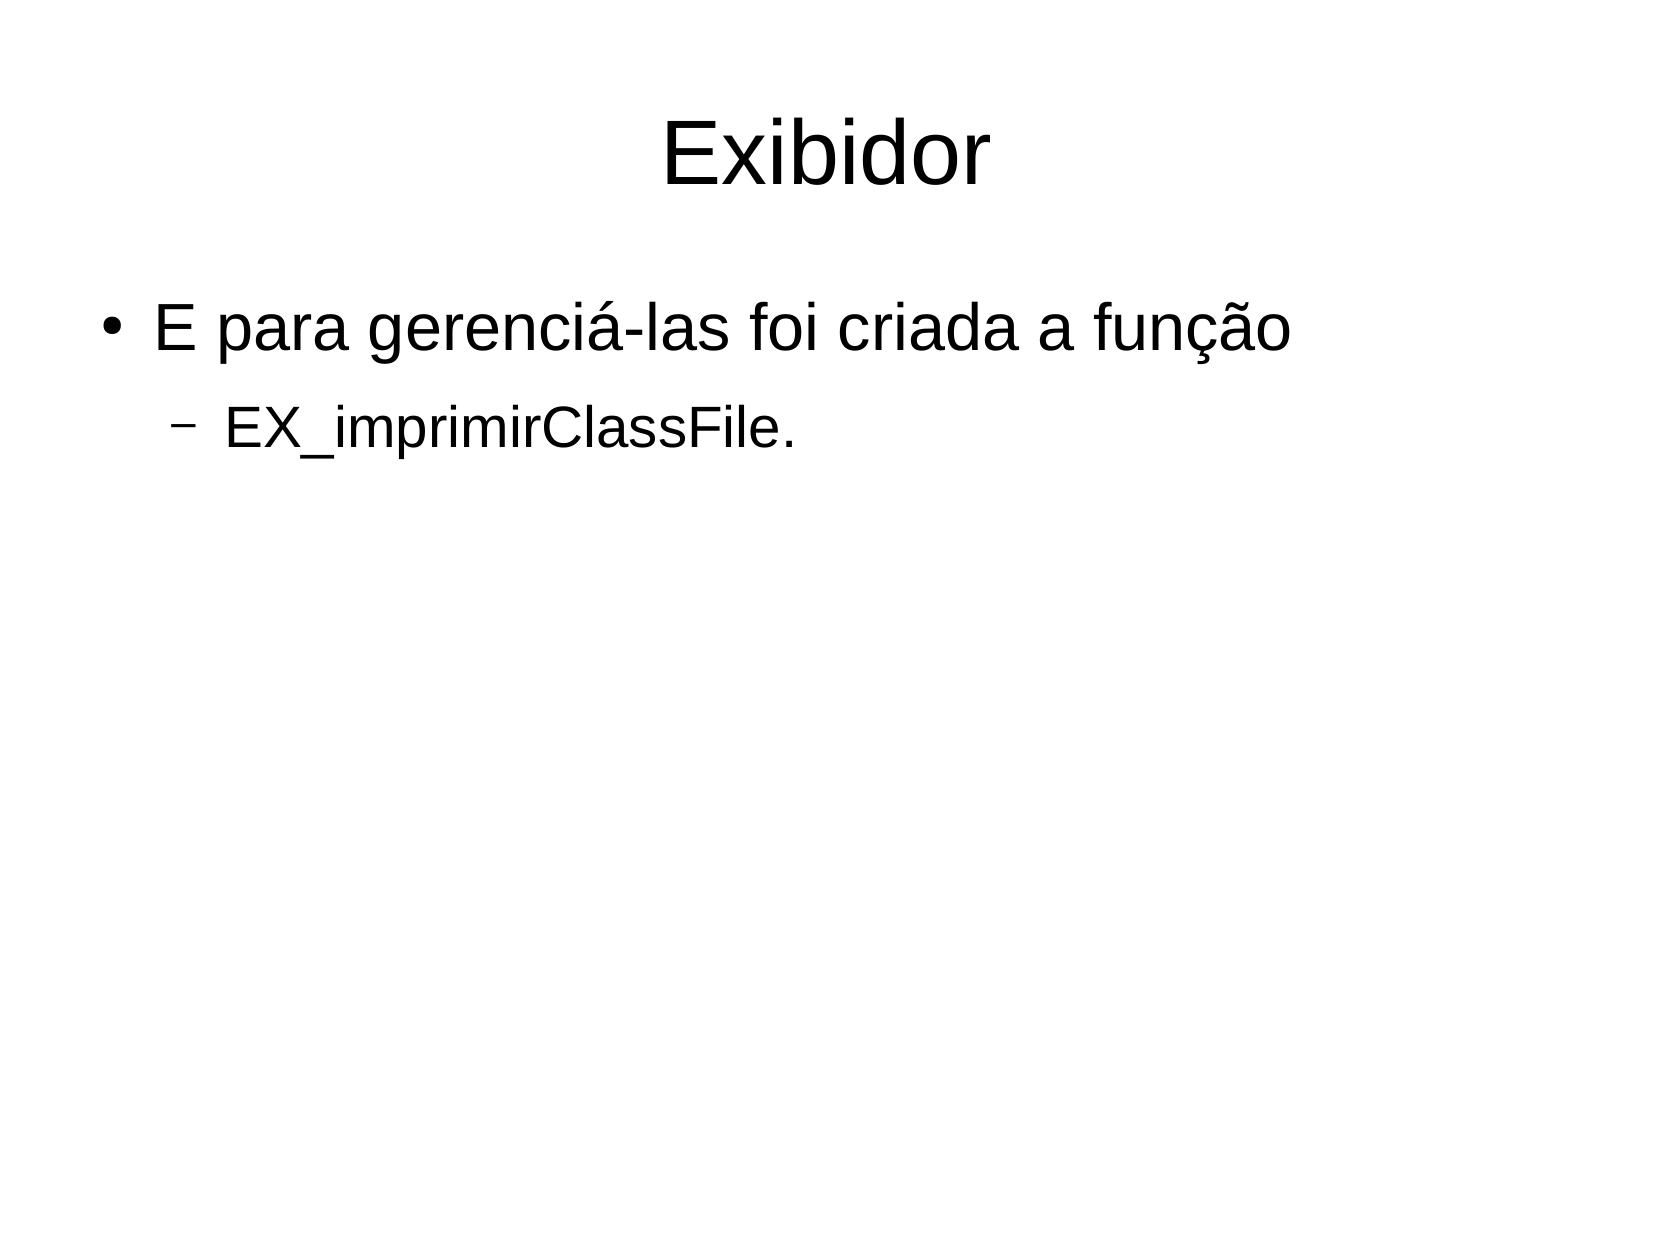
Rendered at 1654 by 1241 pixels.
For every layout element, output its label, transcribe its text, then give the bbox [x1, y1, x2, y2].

list E para gerenciá-las foi criada a função EX_imprimirClassFile. [82, 290, 1571, 1010]
title Exibidor [82, 49, 1571, 257]
